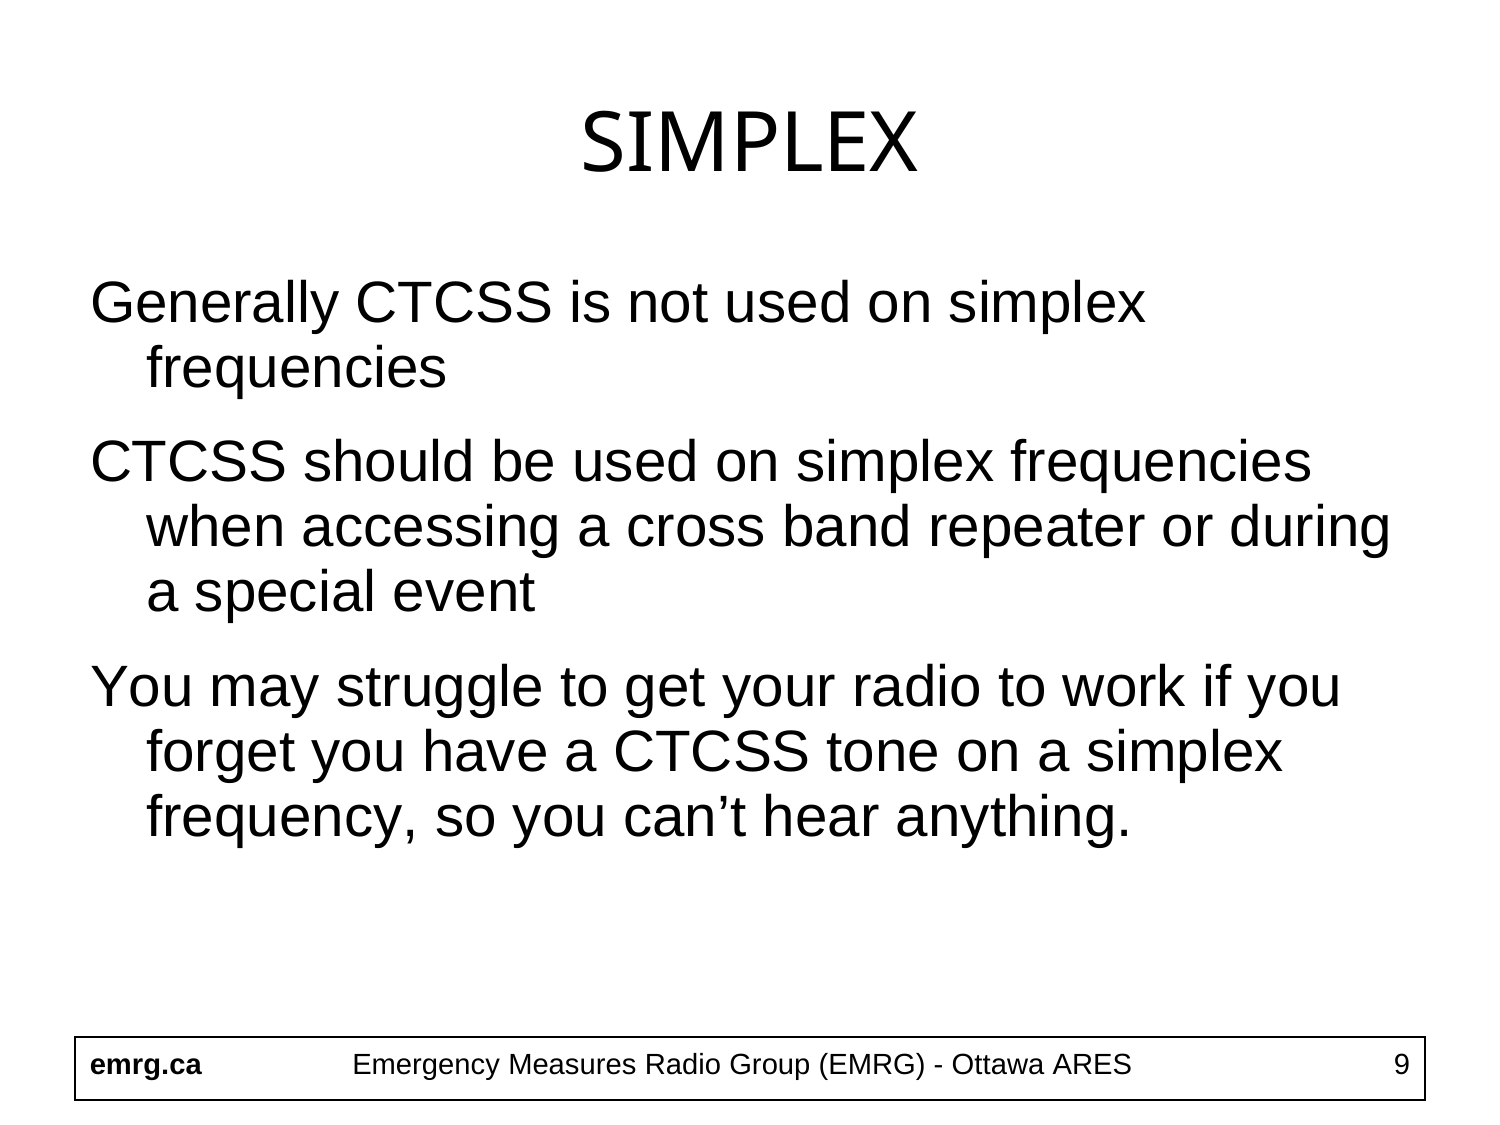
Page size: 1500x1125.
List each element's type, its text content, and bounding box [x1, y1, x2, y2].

list Generally CTCSS is not used on simplex frequencies CTCSS should be used on simplex frequencies when accessing a cross band repeater or during a special event You may struggle to get your radio to work if you forget you have a CTCSS tone on a simplex frequency, so you can’t hear anything. [75, 262, 1426, 1094]
text_box <number> [1246, 1037, 1426, 1103]
title SIMPLEX [75, 45, 1426, 233]
text_box Emergency Measures Radio Group (EMRG) - Ottawa ARES [247, 1037, 1238, 1103]
